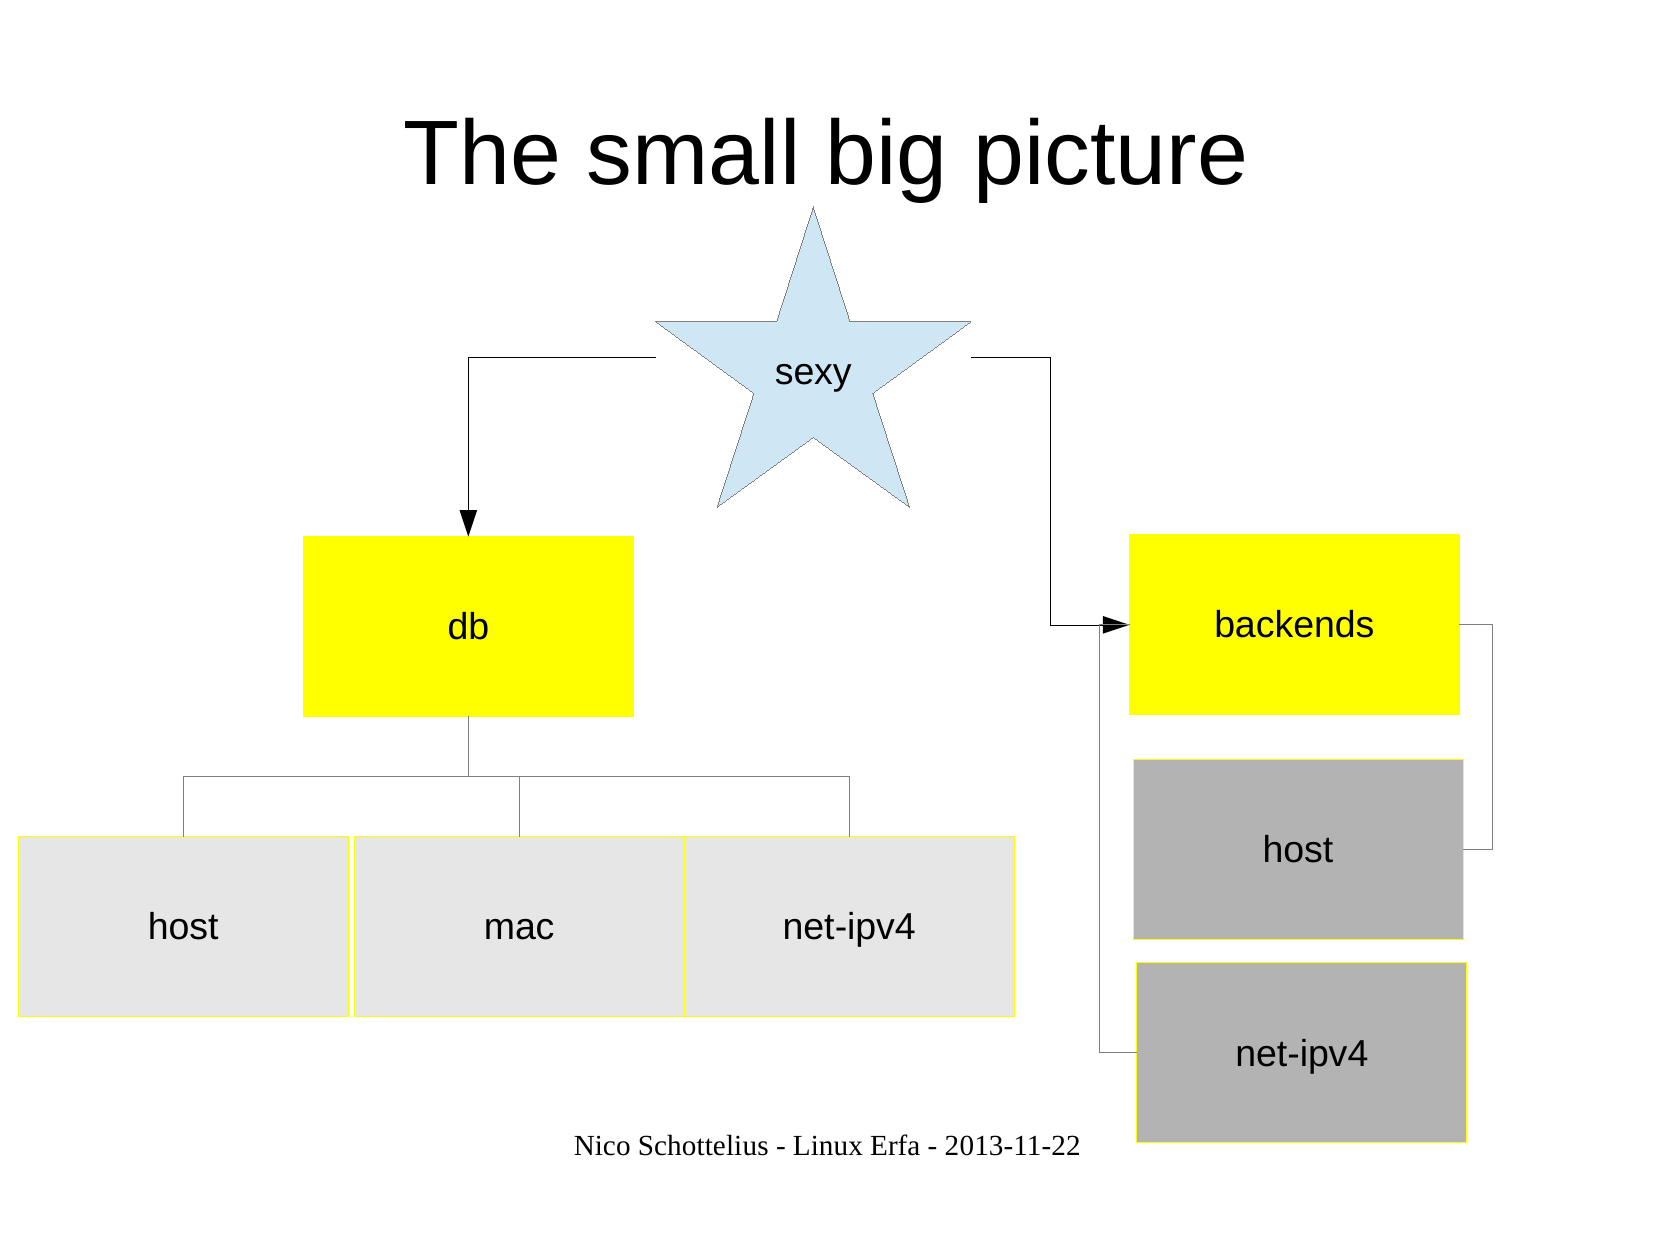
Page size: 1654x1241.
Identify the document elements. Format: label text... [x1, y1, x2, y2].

text_box sexy [655, 206, 971, 508]
text_box net-ipv4 [684, 836, 1015, 1017]
text_box mac [354, 836, 684, 1017]
text_box net-ipv4 [1136, 962, 1467, 1143]
text_box host [18, 836, 349, 1017]
text_box db [303, 536, 634, 717]
text_box backends [1129, 534, 1460, 715]
text_box host [1133, 759, 1464, 940]
title The small big picture [82, 49, 1571, 257]
